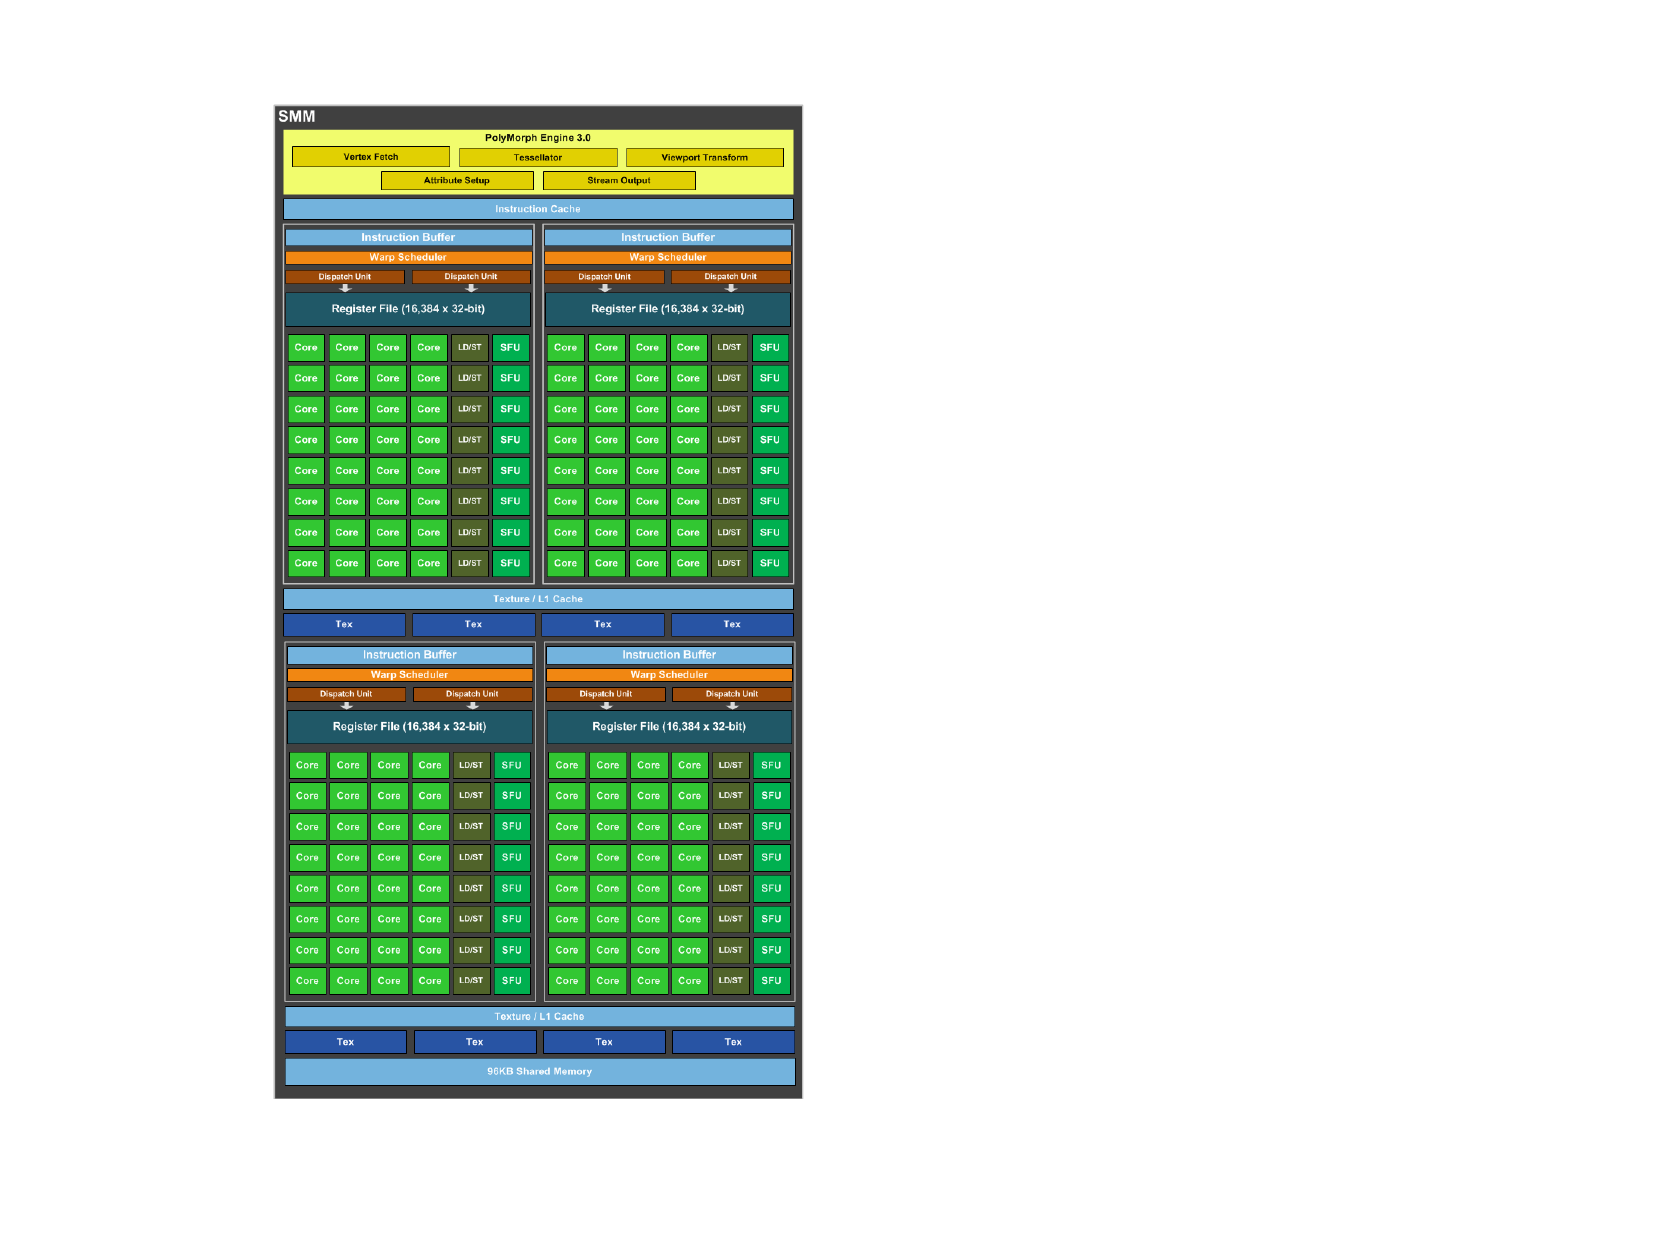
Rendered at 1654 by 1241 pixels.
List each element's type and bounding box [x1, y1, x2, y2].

picture [273, 104, 804, 1099]
